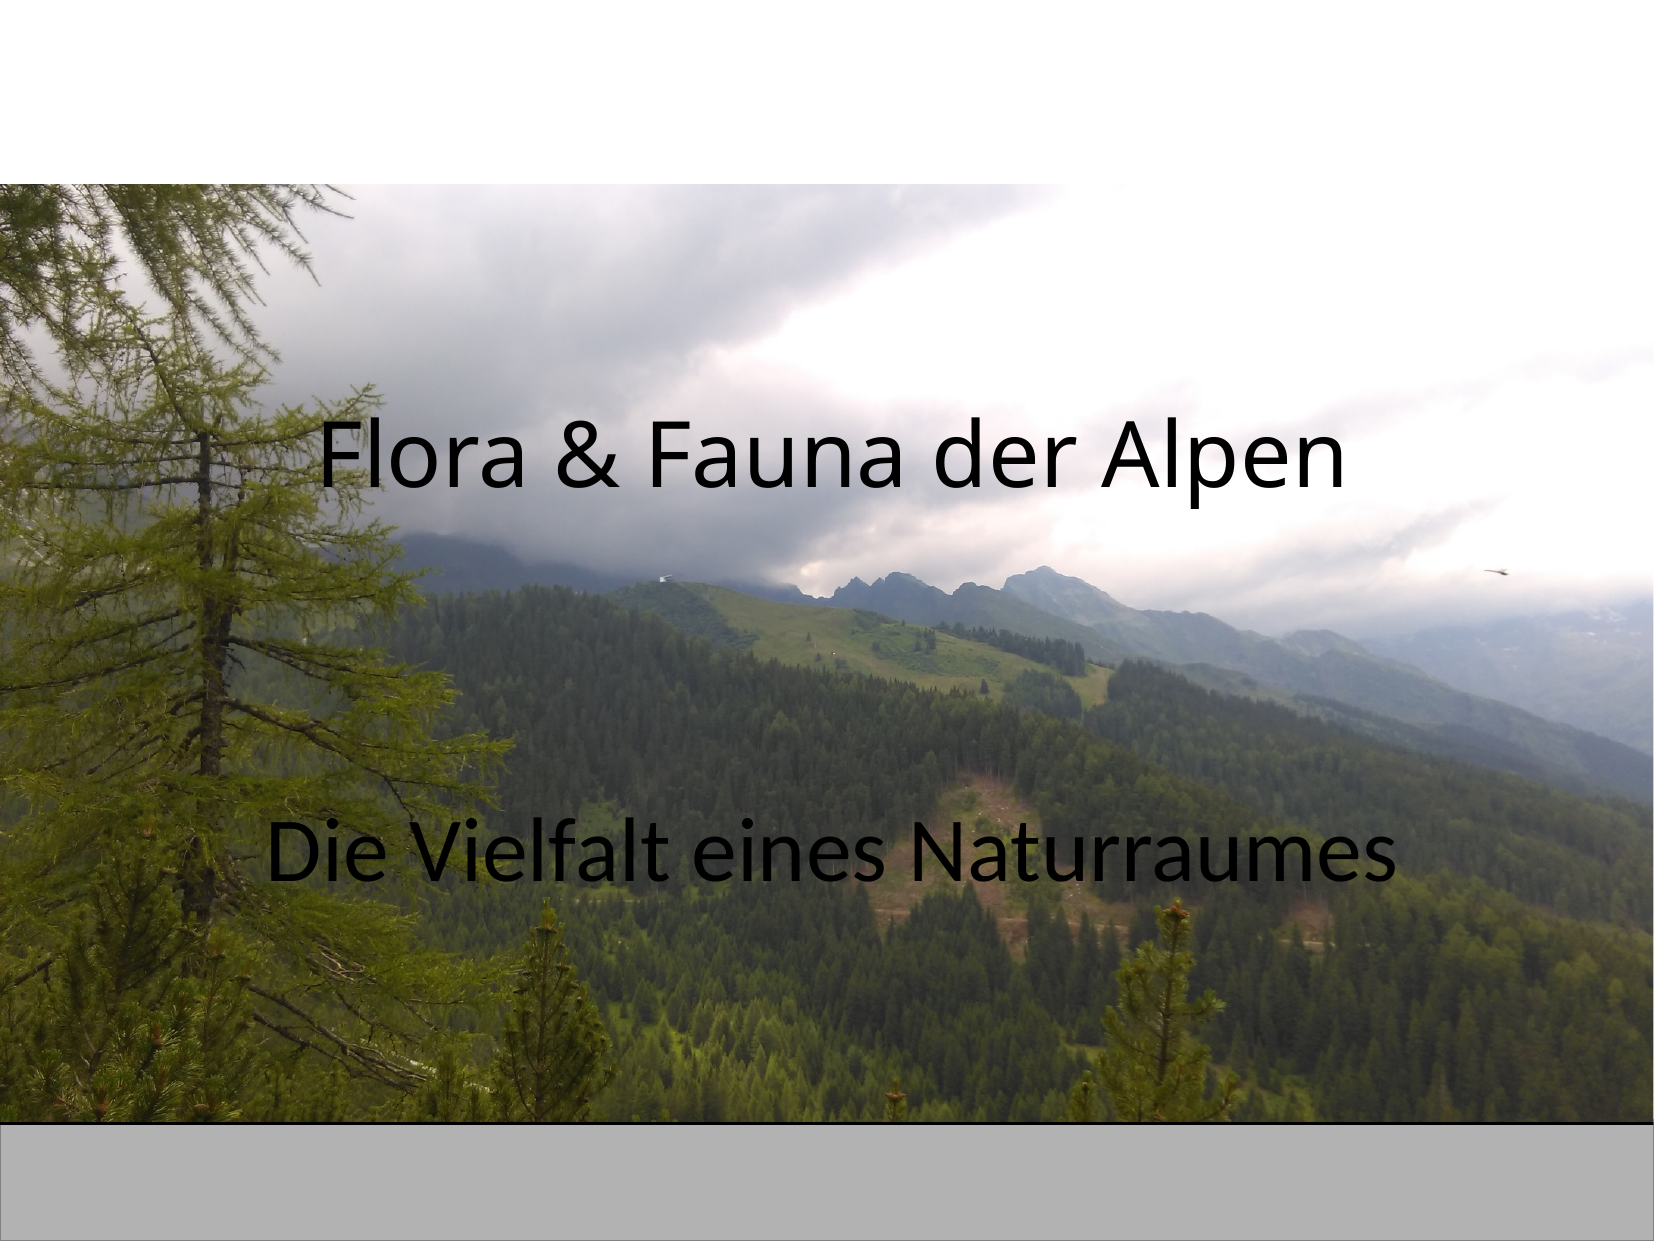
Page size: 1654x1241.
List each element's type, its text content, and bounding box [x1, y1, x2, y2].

text_box [0, 1125, 1654, 1241]
picture [0, 184, 1654, 1123]
text_box Die Vielfalt eines Naturraumes [249, 782, 1417, 1028]
title Flora & Fauna der Alpen [124, 388, 1541, 656]
